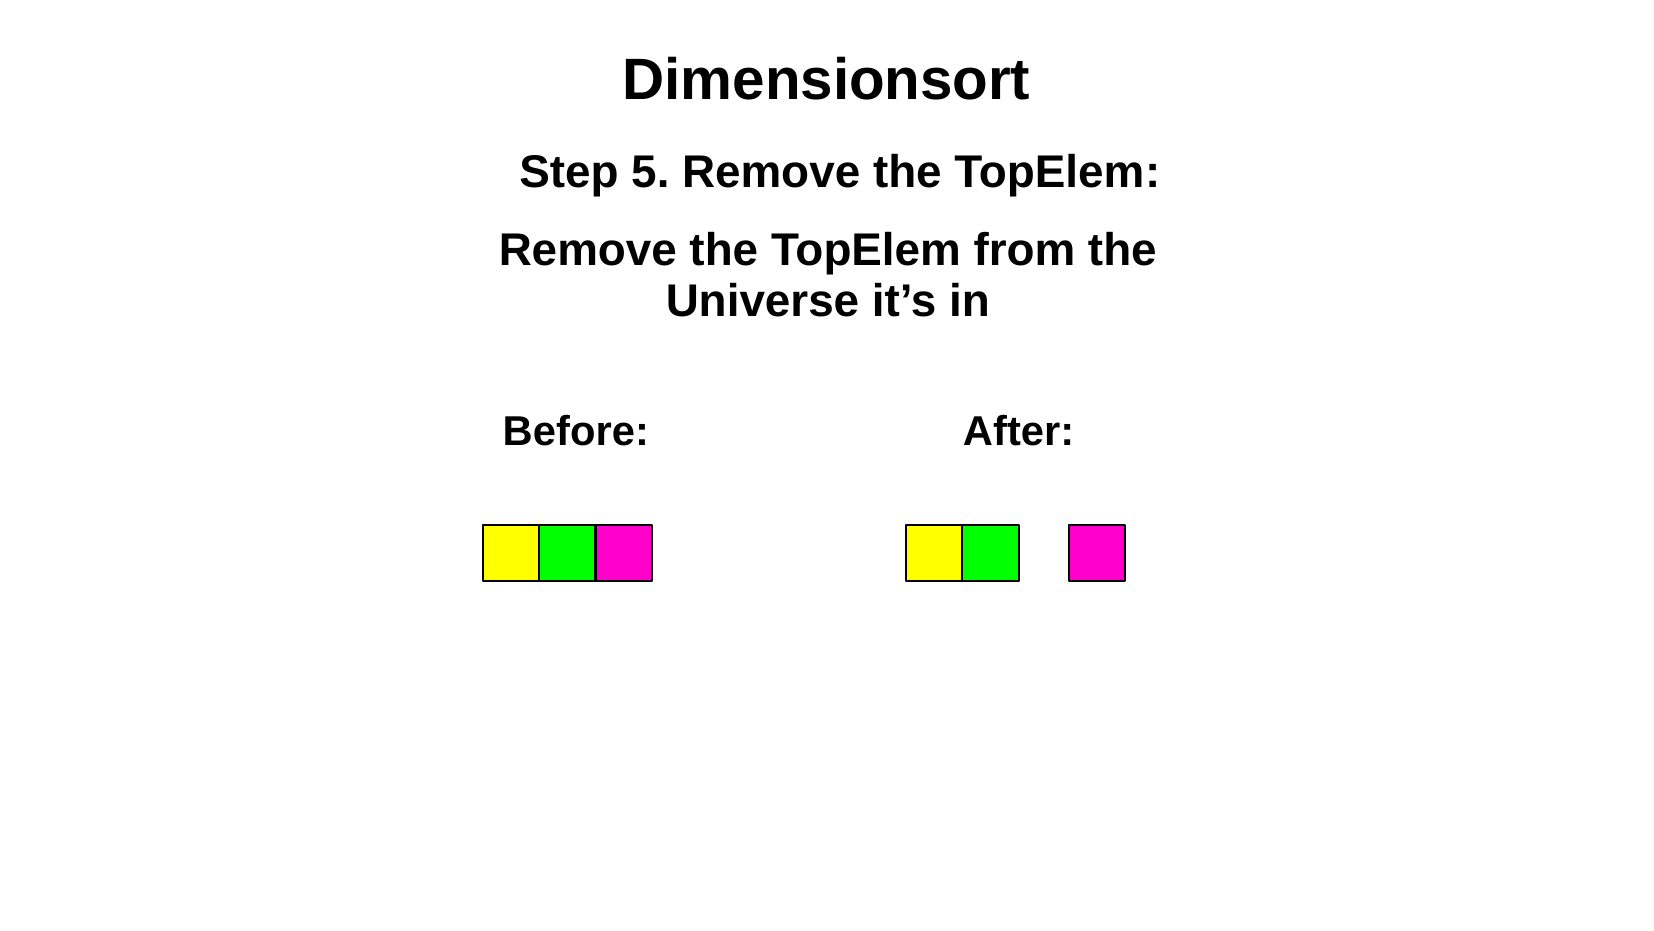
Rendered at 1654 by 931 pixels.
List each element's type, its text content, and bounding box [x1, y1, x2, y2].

text_box [1069, 525, 1126, 582]
text_box [906, 525, 1019, 582]
text_box After: [874, 375, 1163, 488]
text_box [483, 525, 652, 582]
text_box Remove the TopElem from the Universe it’s in [305, 216, 1351, 338]
title Dimensionsort [82, 2, 1571, 158]
text_box Step 5. Remove the TopElem: [504, 138, 1400, 257]
subtitle Before: [431, 375, 721, 488]
